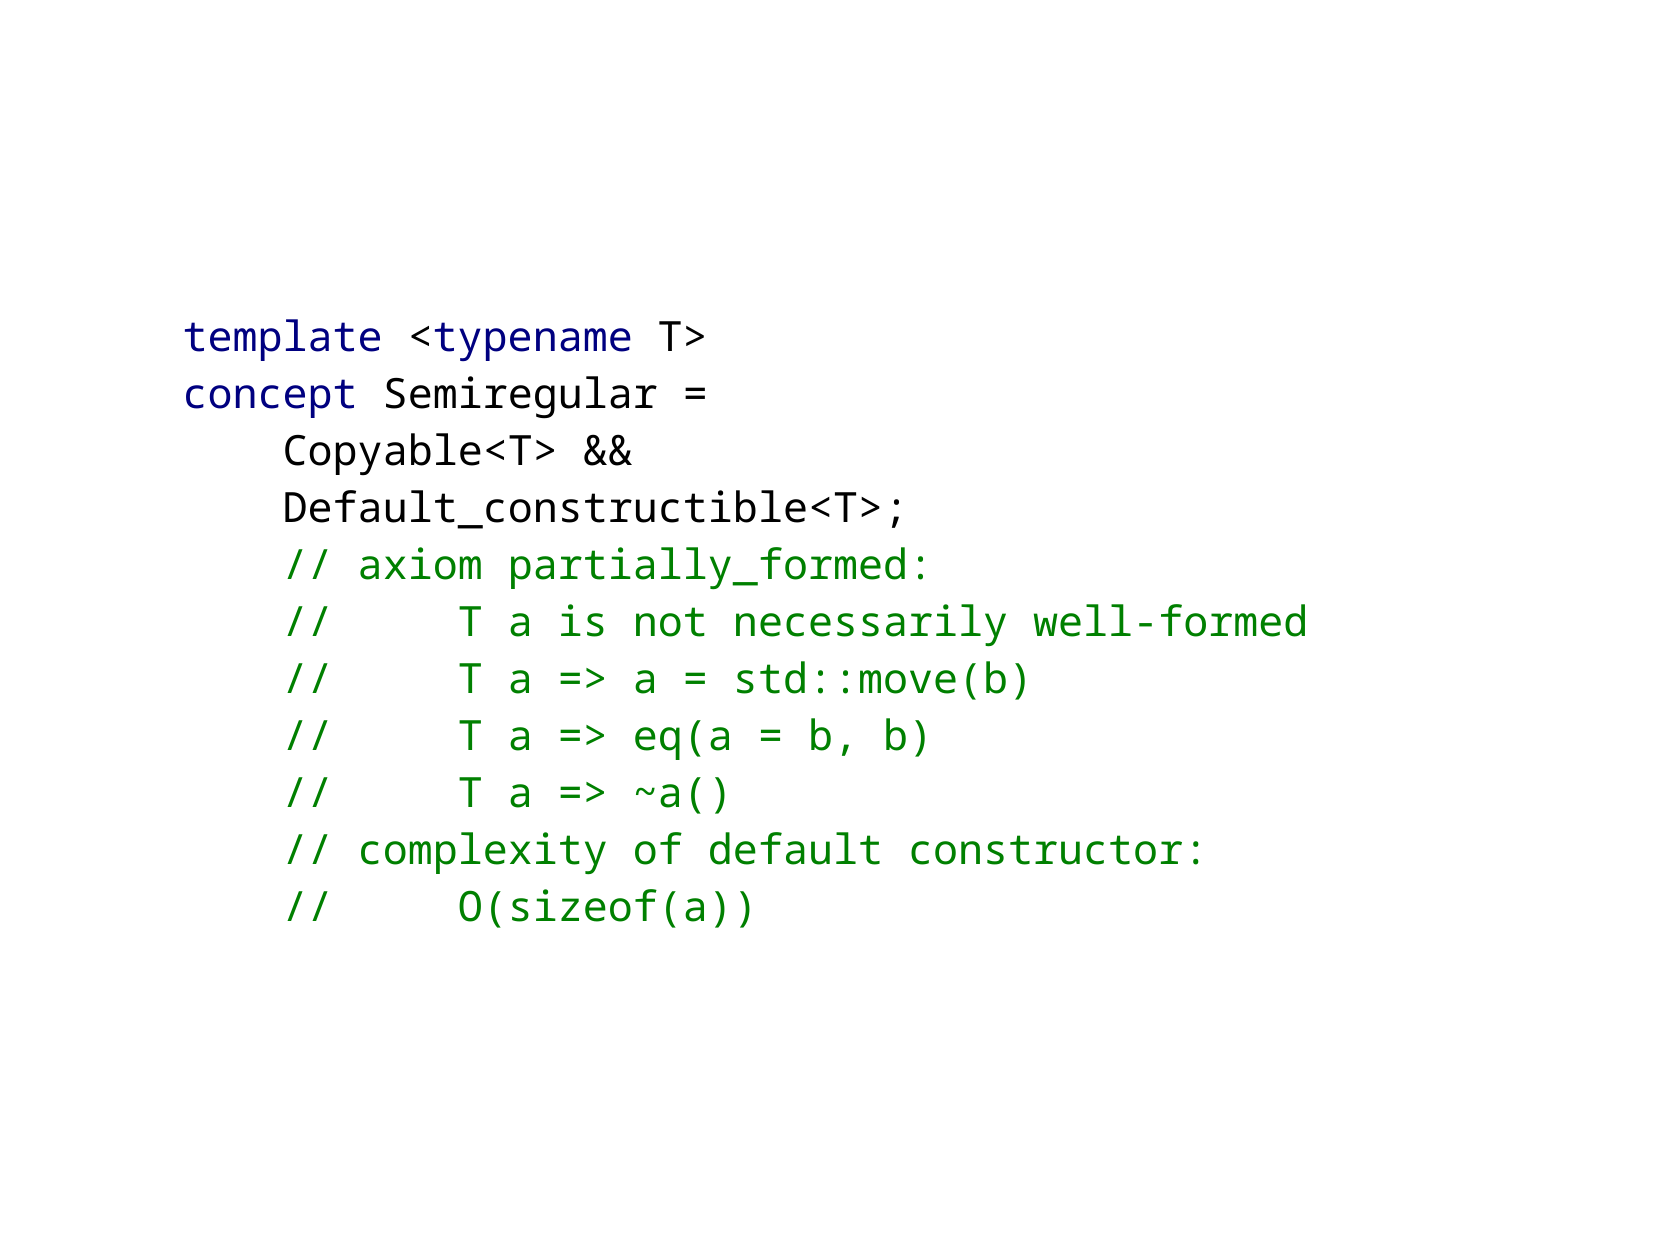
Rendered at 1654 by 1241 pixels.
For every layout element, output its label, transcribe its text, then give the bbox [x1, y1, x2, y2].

subtitle template <typename T> concept Semiregular = Copyable<T> && Default_constructible<T>; // axiom partially_formed: // T a is not necessarily well-formed // T a => a = std::move(b) // T a => eq(a = b, b) // T a => ~a() // complexity of default constructor: // O(sizeof(a)) [82, 260, 1571, 980]
